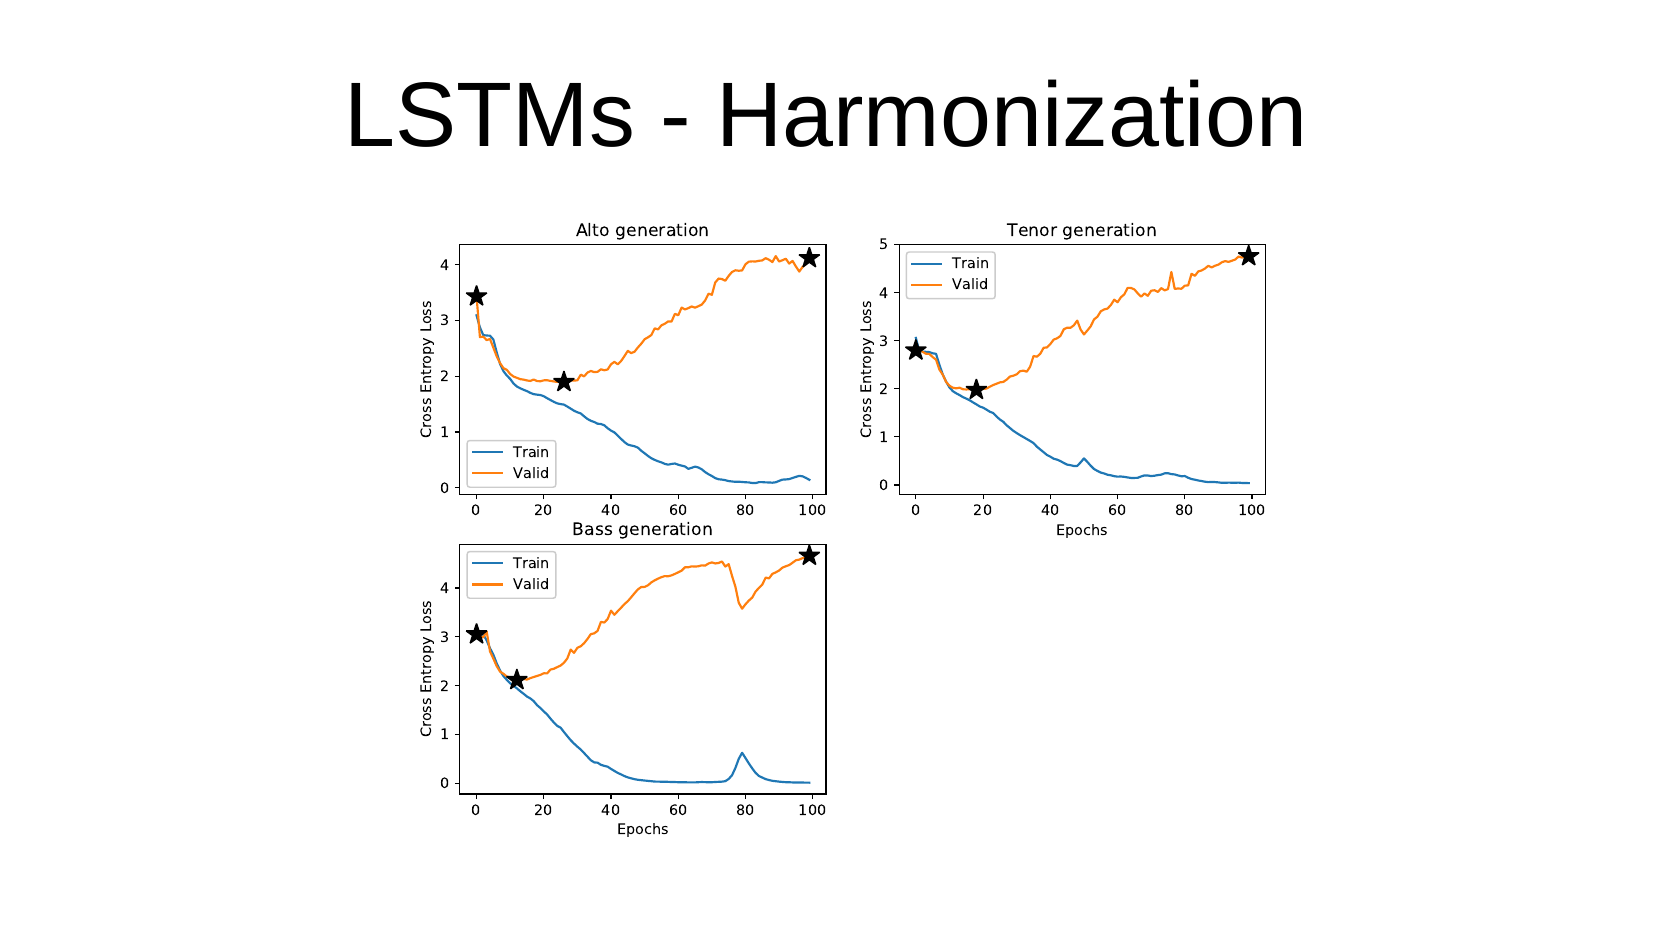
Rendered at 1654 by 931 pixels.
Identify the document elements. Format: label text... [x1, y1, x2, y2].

picture [330, 157, 1370, 886]
title LSTMs - Harmonization [82, 37, 1571, 193]
